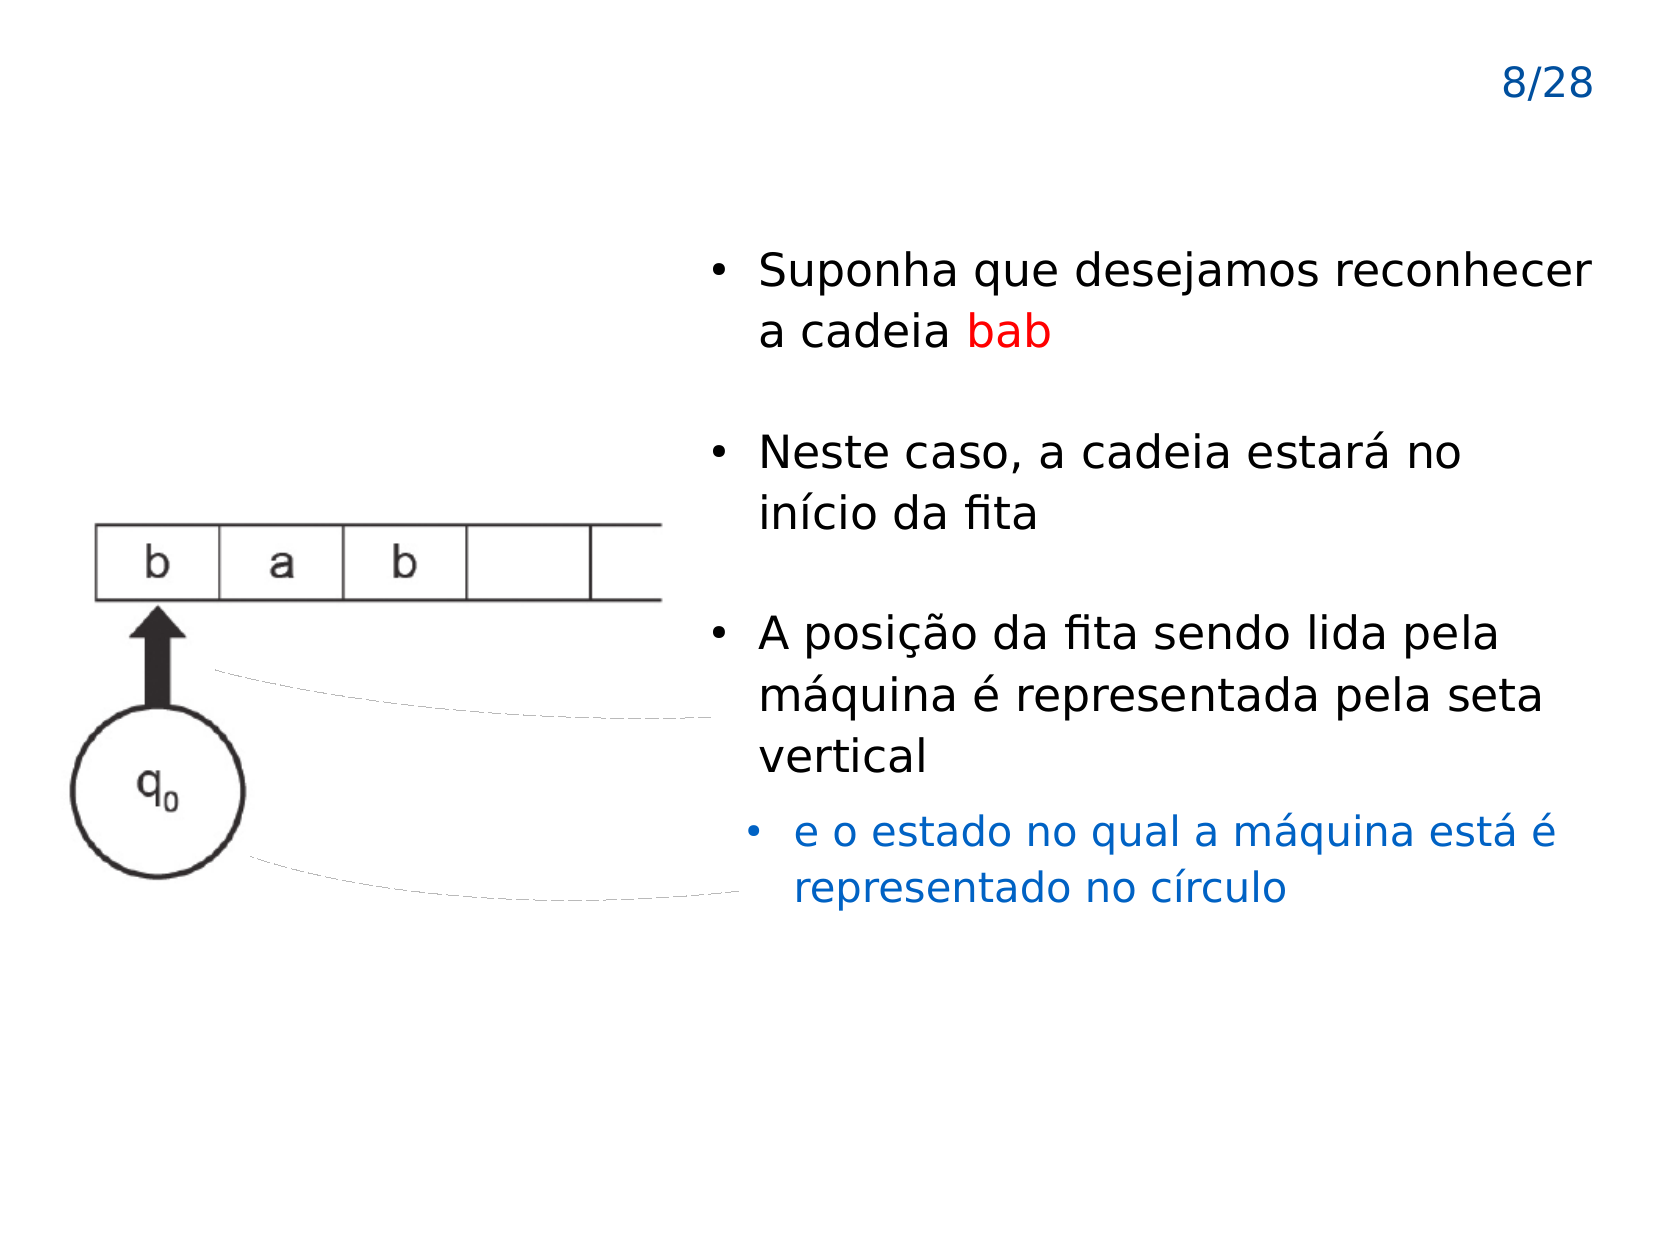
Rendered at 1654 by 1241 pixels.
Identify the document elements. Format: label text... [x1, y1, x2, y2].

list Suponha que desejamos reconhecer a cadeia bab Neste caso, a cadeia estará no início da fita A posição da fita sendo lida pela máquina é representada pela seta vertical e o estado no qual a máquina está é representado no círculo [710, 236, 1595, 1182]
picture [59, 514, 669, 888]
